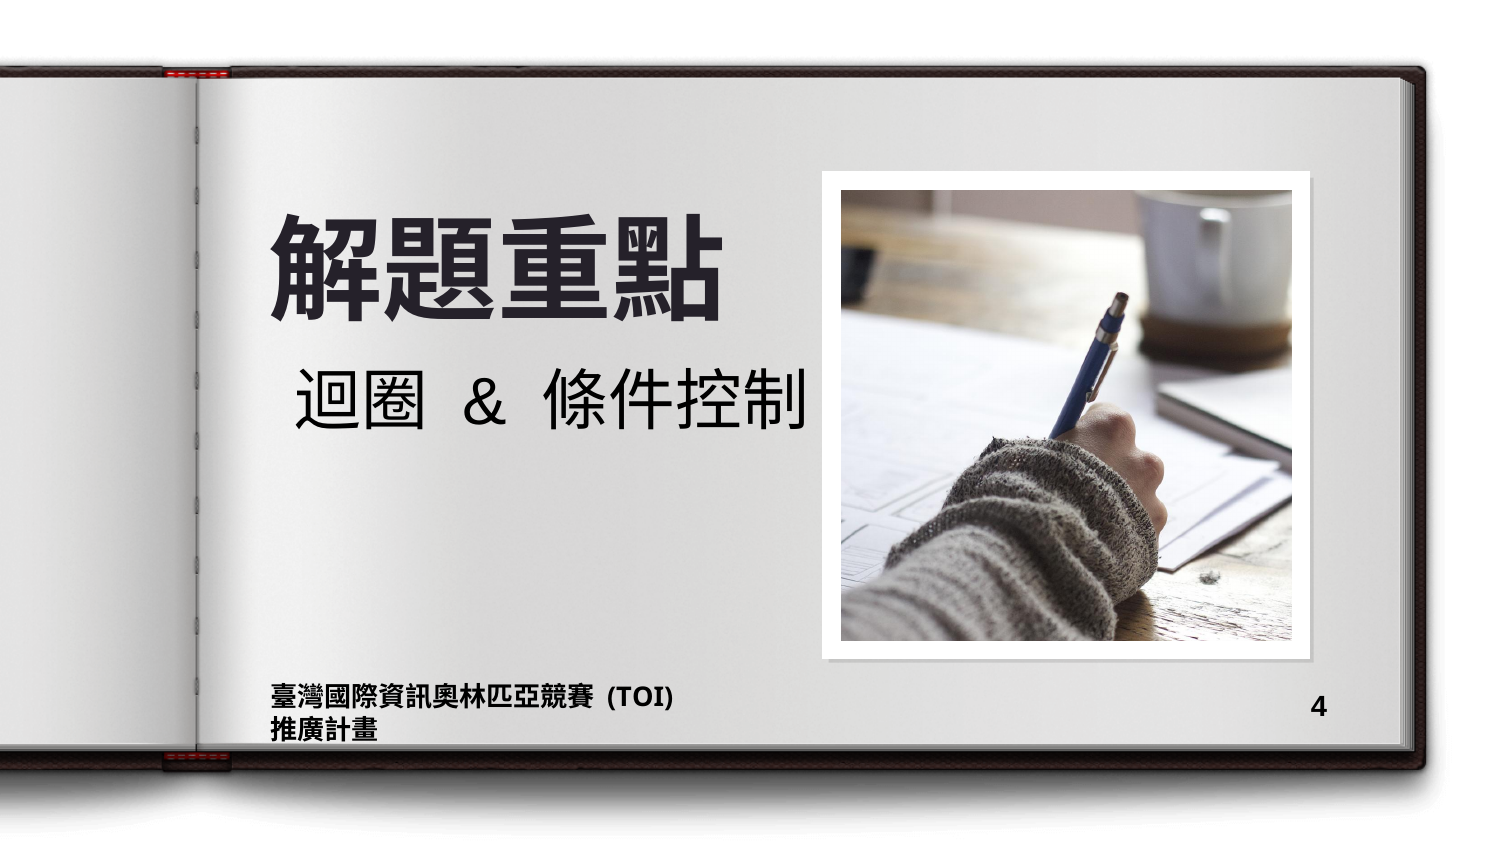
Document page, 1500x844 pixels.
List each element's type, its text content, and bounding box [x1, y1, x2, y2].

text_box ‹#› [1296, 672, 1386, 737]
picture [841, 190, 1292, 641]
text_box 解題重點 [253, 159, 784, 349]
text_box 迴圈 & 條件控制 [275, 342, 829, 646]
text_box [829, 178, 1314, 663]
